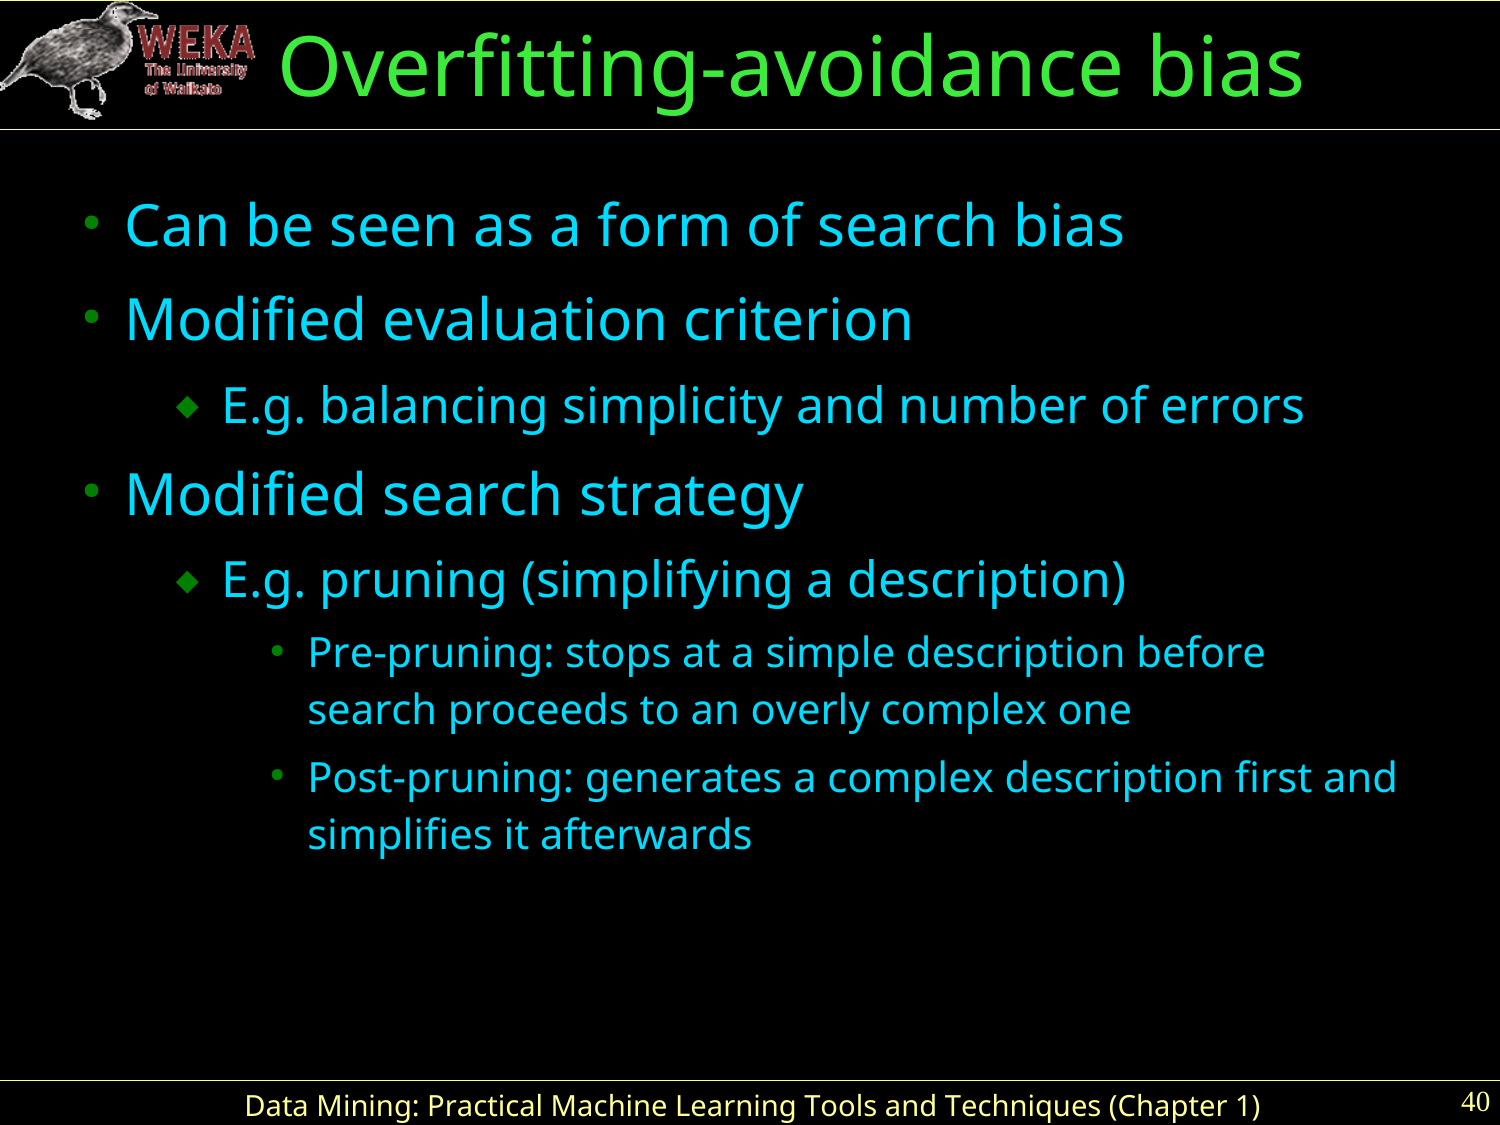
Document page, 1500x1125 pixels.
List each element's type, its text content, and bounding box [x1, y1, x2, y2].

title Overfitting-avoidance bias [263, 0, 1500, 159]
picture [0, 1, 263, 129]
list Can be seen as a form of search bias Modified evaluation criterion E.g. balancing simplicity and number of errors Modified search strategy E.g. pruning (simplifying a description) Pre-pruning: stops at a simple description before search proceeds to an overly complex one Post-pruning: generates a complex description first and simplifies it afterwards [67, 177, 1418, 1093]
